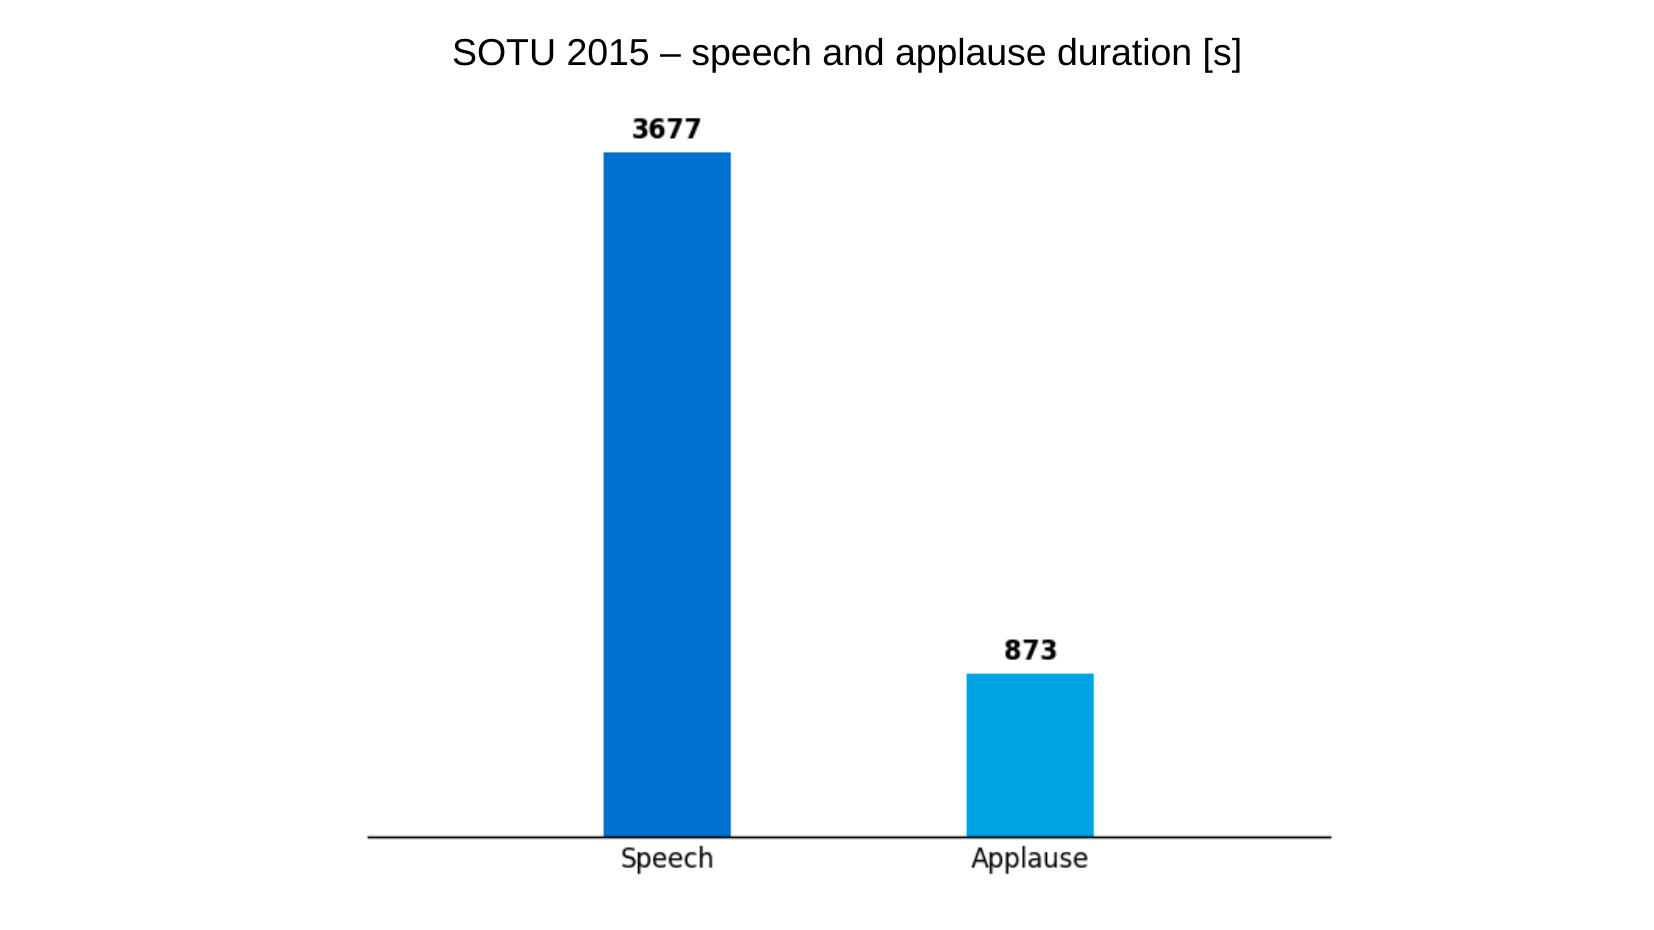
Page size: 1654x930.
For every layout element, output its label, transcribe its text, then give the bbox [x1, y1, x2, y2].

text_box SOTU 2015 – speech and applause duration [s] [437, 24, 1259, 81]
picture [213, 0, 1454, 930]
